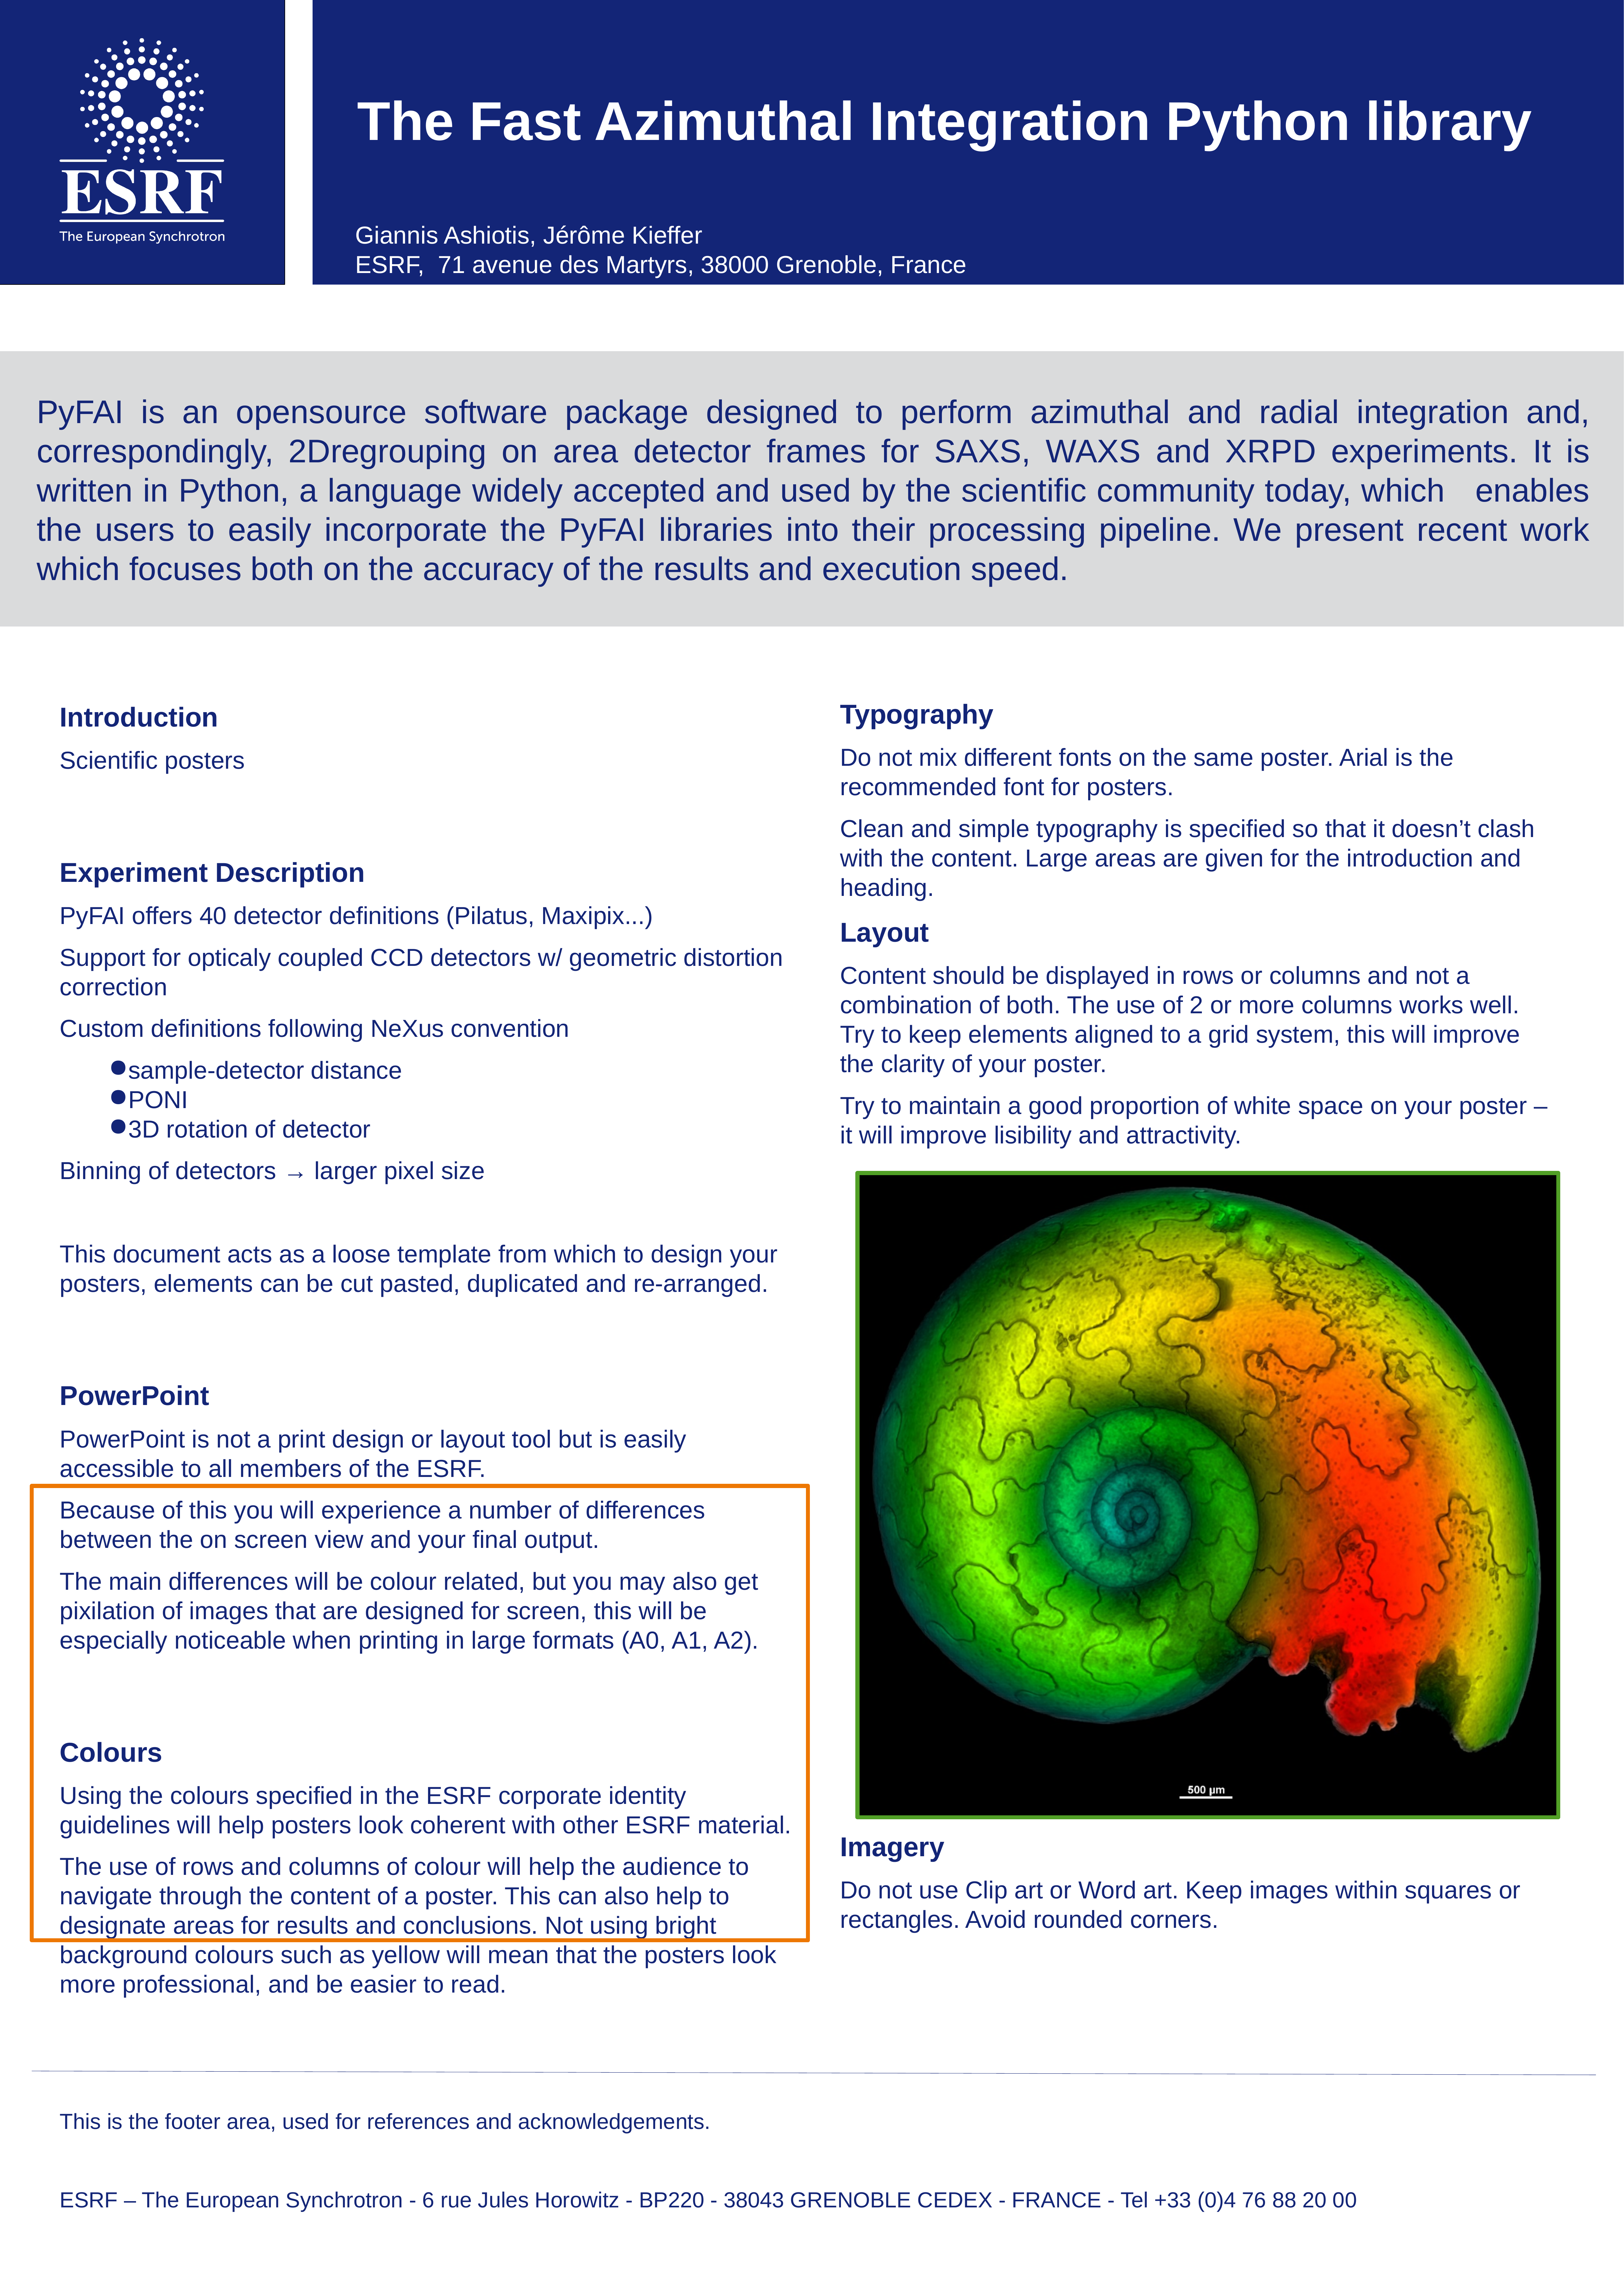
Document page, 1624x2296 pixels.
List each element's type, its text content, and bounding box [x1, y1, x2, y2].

text_box [0, 0, 285, 285]
text_box Introduction Scientific posters Experiment Description PyFAI offers 40 detector definitions (Pilatus, Maxipix...) Support for opticaly coupled CCD detectors w/ geometric distortion correction Custom definitions following NeXus convention sample-detector distance PONI 3D rotation of detector Binning of detectors → larger pixel size This document acts as a loose template from which to design your posters, elements can be cut pasted, duplicated and re-arranged. PowerPoint PowerPoint is not a print design or layout tool but is easily accessible to all members of the ESRF. Because of this you will experience a number of differences between the on screen view and your final output. The main differences will be colour related, but you may also get pixilation of images that are designed for screen, this will be especially noticeable when printing in large formats (A0, A1, A2). Colours Using the colours specified in the ESRF corporate identity guidelines will help posters look coherent with other ESRF material. The use of rows and columns of colour will help the audience to navigate through the content of a poster. This can also help to designate areas for results and conclusions. Not using bright background colours such as yellow will mean that the posters look more professional, and be easier to read. [53, 696, 808, 1484]
text_box Typography Do not mix different fonts on the same poster. Arial is the recommended font for posters. Clean and simple typography is specified so that it doesn’t clash with the content. Large areas are given for the introduction and heading. Layout Content should be displayed in rows or columns and not a combination of both. The use of 2 or more columns works well. Try to keep elements aligned to a grid system, this will improve the clarity of your poster. Try to maintain a good proportion of white space on your poster – it will improve lisibility and attractivity. Imagery Do not use Clip art or Word art. Keep images within squares or rectangles. Avoid rounded corners. [833, 693, 1565, 1978]
subtitle PyFAI is an open­source software package designed to perform azimuthal and radial integration and, correspondingly, 2D­regrouping on area detector frames for SAXS, WAXS and XRPD experiments. It is written in Python, a language widely accepted and used by the scientific community today, which enables the users to easily incorporate the PyFAI libraries into their processing pipeline. We present recent work which focuses both on the accuracy of the results and execution speed. [32, 388, 1596, 574]
text_box [313, 0, 1624, 285]
text_box [0, 351, 1624, 627]
text_box Giannis Ashiotis, Jérôme Kieffer ESRF, 71 avenue des Martyrs, 38000 Grenoble, France [348, 215, 1556, 282]
title The Fast Azimuthal Integration Python library [352, 37, 1596, 219]
text_box Introduction Scientific posters Experiment Description PyFAI offers 40 detector definitions (Pilatus, Maxipix...) Support for opticaly coupled CCD detectors w/ geometric distortion correction Custom definitions following NeXus convention sample-detector distance PONI 3D rotation of detector Binning of detectors → larger pixel size This document acts as a loose template from which to design your posters, elements can be cut pasted, duplicated and re-arranged. PowerPoint PowerPoint is not a print design or layout tool but is easily accessible to all members of the ESRF. Because of this you will experience a number of differences between the on screen view and your final output. The main differences will be colour related, but you may also get pixilation of images that are designed for screen, this will be especially noticeable when printing in large formats (A0, A1, A2). Colours Using the colours specified in the ESRF corporate identity guidelines will help posters look coherent with other ESRF material. The use of rows and columns of colour will help the audience to navigate through the content of a poster. This can also help to designate areas for results and conclusions. Not using bright background colours such as yellow will mean that the posters look more professional, and be easier to read. [53, 1488, 806, 1938]
text_box Introduction Scientific posters Experiment Description PyFAI offers 40 detector definitions (Pilatus, Maxipix...) Support for opticaly coupled CCD detectors w/ geometric distortion correction Custom definitions following NeXus convention sample-detector distance PONI 3D rotation of detector Binning of detectors → larger pixel size This document acts as a loose template from which to design your posters, elements can be cut pasted, duplicated and re-arranged. PowerPoint PowerPoint is not a print design or layout tool but is easily accessible to all members of the ESRF. Because of this you will experience a number of differences between the on screen view and your final output. The main differences will be colour related, but you may also get pixilation of images that are designed for screen, this will be especially noticeable when printing in large formats (A0, A1, A2). Colours Using the colours specified in the ESRF corporate identity guidelines will help posters look coherent with other ESRF material. The use of rows and columns of colour will help the audience to navigate through the content of a poster. This can also help to designate areas for results and conclusions. Not using bright background colours such as yellow will mean that the posters look more professional, and be easier to read. [53, 1942, 808, 2001]
picture [50, 24, 233, 257]
text_box This is the footer area, used for references and acknowledgements. ESRF – The European Synchrotron - 6 rue Jules Horowitz - BP220 - 38043 GRENOBLE CEDEX - FRANCE - Tel +33 (0)4 76 88 20 00 [53, 2104, 1617, 2216]
picture [859, 1175, 1556, 1815]
